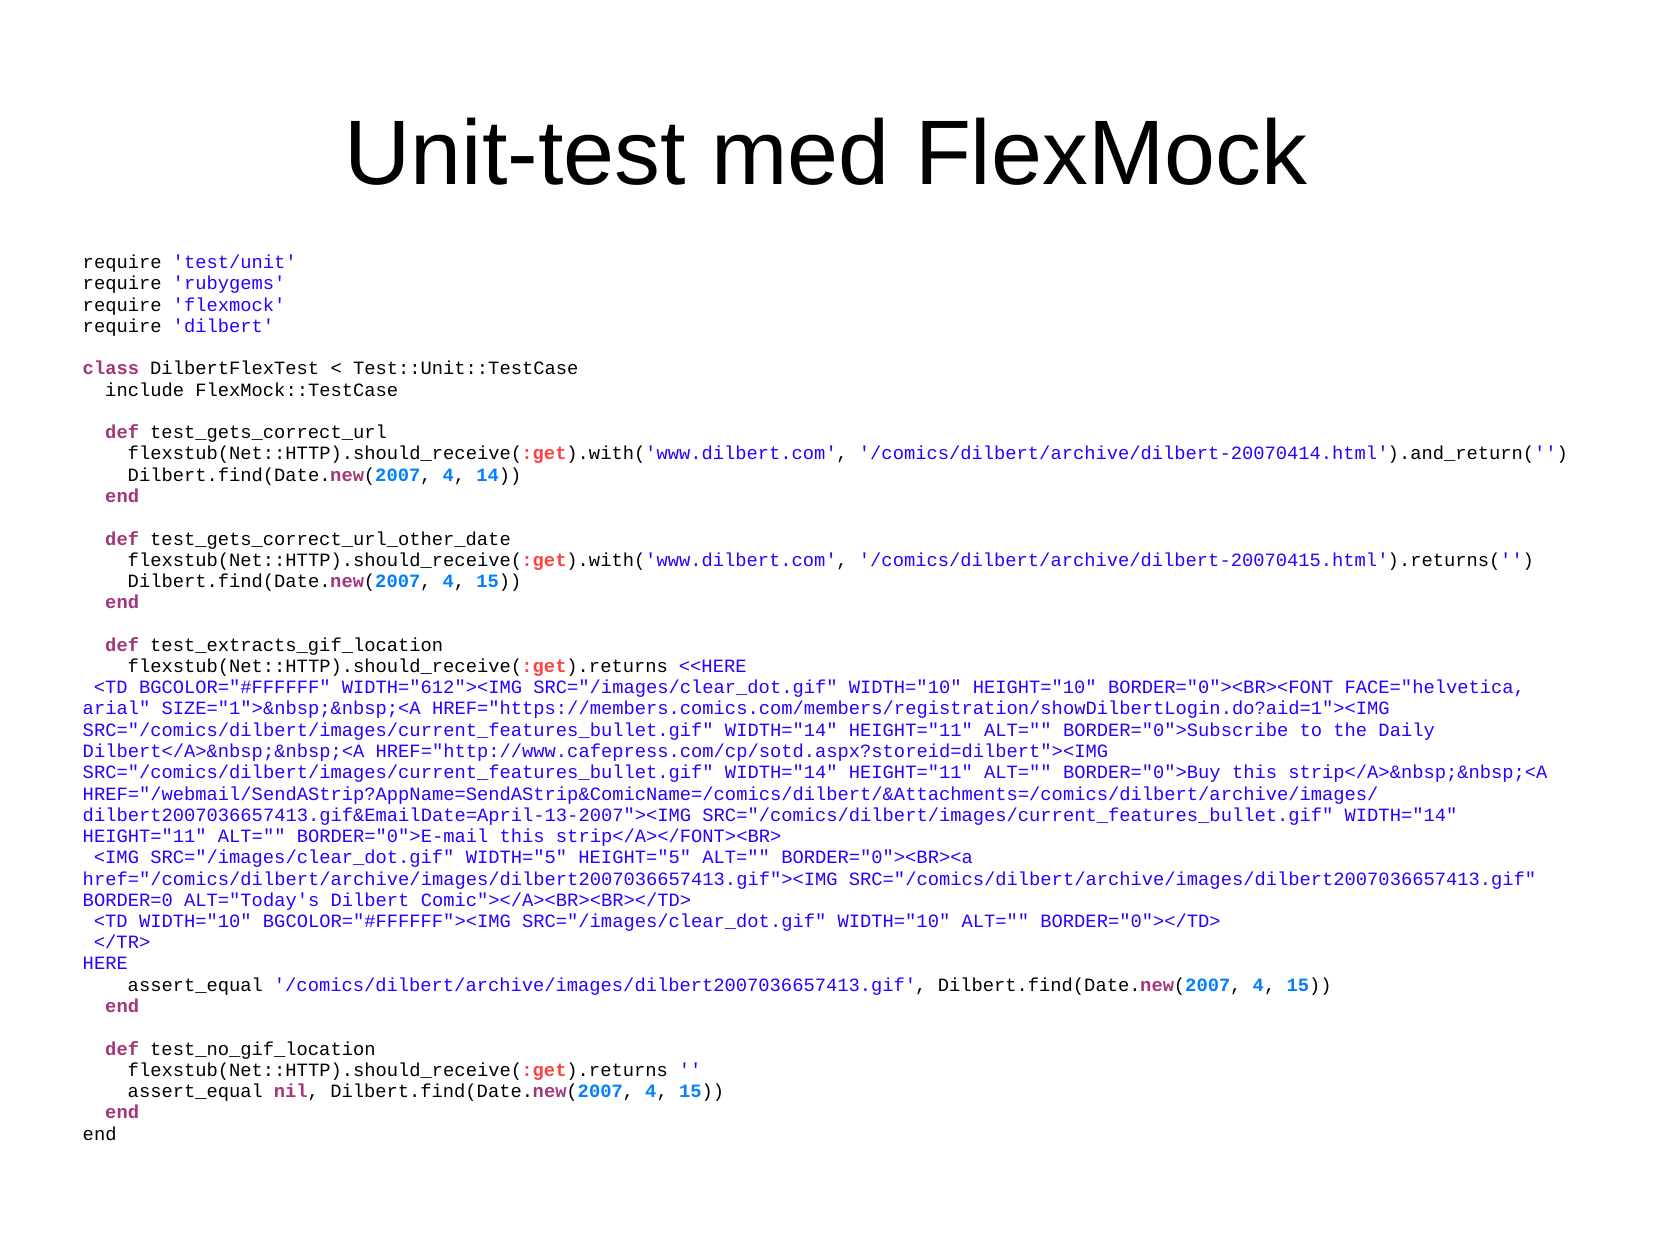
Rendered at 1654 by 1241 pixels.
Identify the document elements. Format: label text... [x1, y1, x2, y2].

title Unit-test med FlexMock [82, 49, 1571, 257]
subtitle require 'test/unit' require 'rubygems' require 'flexmock' require 'dilbert' class DilbertFlexTest < Test::Unit::TestCase include FlexMock::TestCase def test_gets_correct_url flexstub(Net::HTTP).should_receive(:get).with('www.dilbert.com', '/comics/dilbert/archive/dilbert-20070414.html').and_return('') Dilbert.find(Date.new(2007, 4, 14)) end def test_gets_correct_url_other_date flexstub(Net::HTTP).should_receive(:get).with('www.dilbert.com', '/comics/dilbert/archive/dilbert-20070415.html').returns('') Dilbert.find(Date.new(2007, 4, 15)) end def test_extracts_gif_location flexstub(Net::HTTP).should_receive(:get).returns <<HERE <TD BGCOLOR="#FFFFFF" WIDTH="612"><IMG SRC="/images/clear_dot.gif" WIDTH="10" HEIGHT="10" BORDER="0"><BR><FONT FACE="helvetica, arial" SIZE="1">&nbsp;&nbsp;<A HREF="https://members.comics.com/members/registration/showDilbertLogin.do?aid=1"><IMG SRC="/comics/dilbert/images/current_features_bullet.gif" WIDTH="14" HEIGHT="11" ALT="" BORDER="0">Subscribe to the Daily Dilbert</A>&nbsp;&nbsp;<A HREF="http://www.cafepress.com/cp/sotd.aspx?storeid=dilbert"><IMG SRC="/comics/dilbert/images/current_features_bullet.gif" WIDTH="14" HEIGHT="11" ALT="" BORDER="0">Buy this strip</A>&nbsp;&nbsp;<A HREF="/webmail/SendAStrip?AppName=SendAStrip&ComicName=/comics/dilbert/&Attachments=/comics/dilbert/archive/images/dilbert2007036657413.gif&EmailDate=April-13-2007"><IMG SRC="/comics/dilbert/images/current_features_bullet.gif" WIDTH="14" HEIGHT="11" ALT="" BORDER="0">E-mail this strip</A></FONT><BR> <IMG SRC="/images/clear_dot.gif" WIDTH="5" HEIGHT="5" ALT="" BORDER="0"><BR><a href="/comics/dilbert/archive/images/dilbert2007036657413.gif"><IMG SRC="/comics/dilbert/archive/images/dilbert2007036657413.gif" BORDER=0 ALT="Today's Dilbert Comic"></A><BR><BR></TD> <TD WIDTH="10" BGCOLOR="#FFFFFF"><IMG SRC="/images/clear_dot.gif" WIDTH="10" ALT="" BORDER="0"></TD> </TR> HERE assert_equal '/comics/dilbert/archive/images/dilbert2007036657413.gif', Dilbert.find(Date.new(2007, 4, 15)) end def test_no_gif_location flexstub(Net::HTTP).should_receive(:get).returns '' assert_equal nil, Dilbert.find(Date.new(2007, 4, 15)) end end [82, 268, 1571, 1131]
